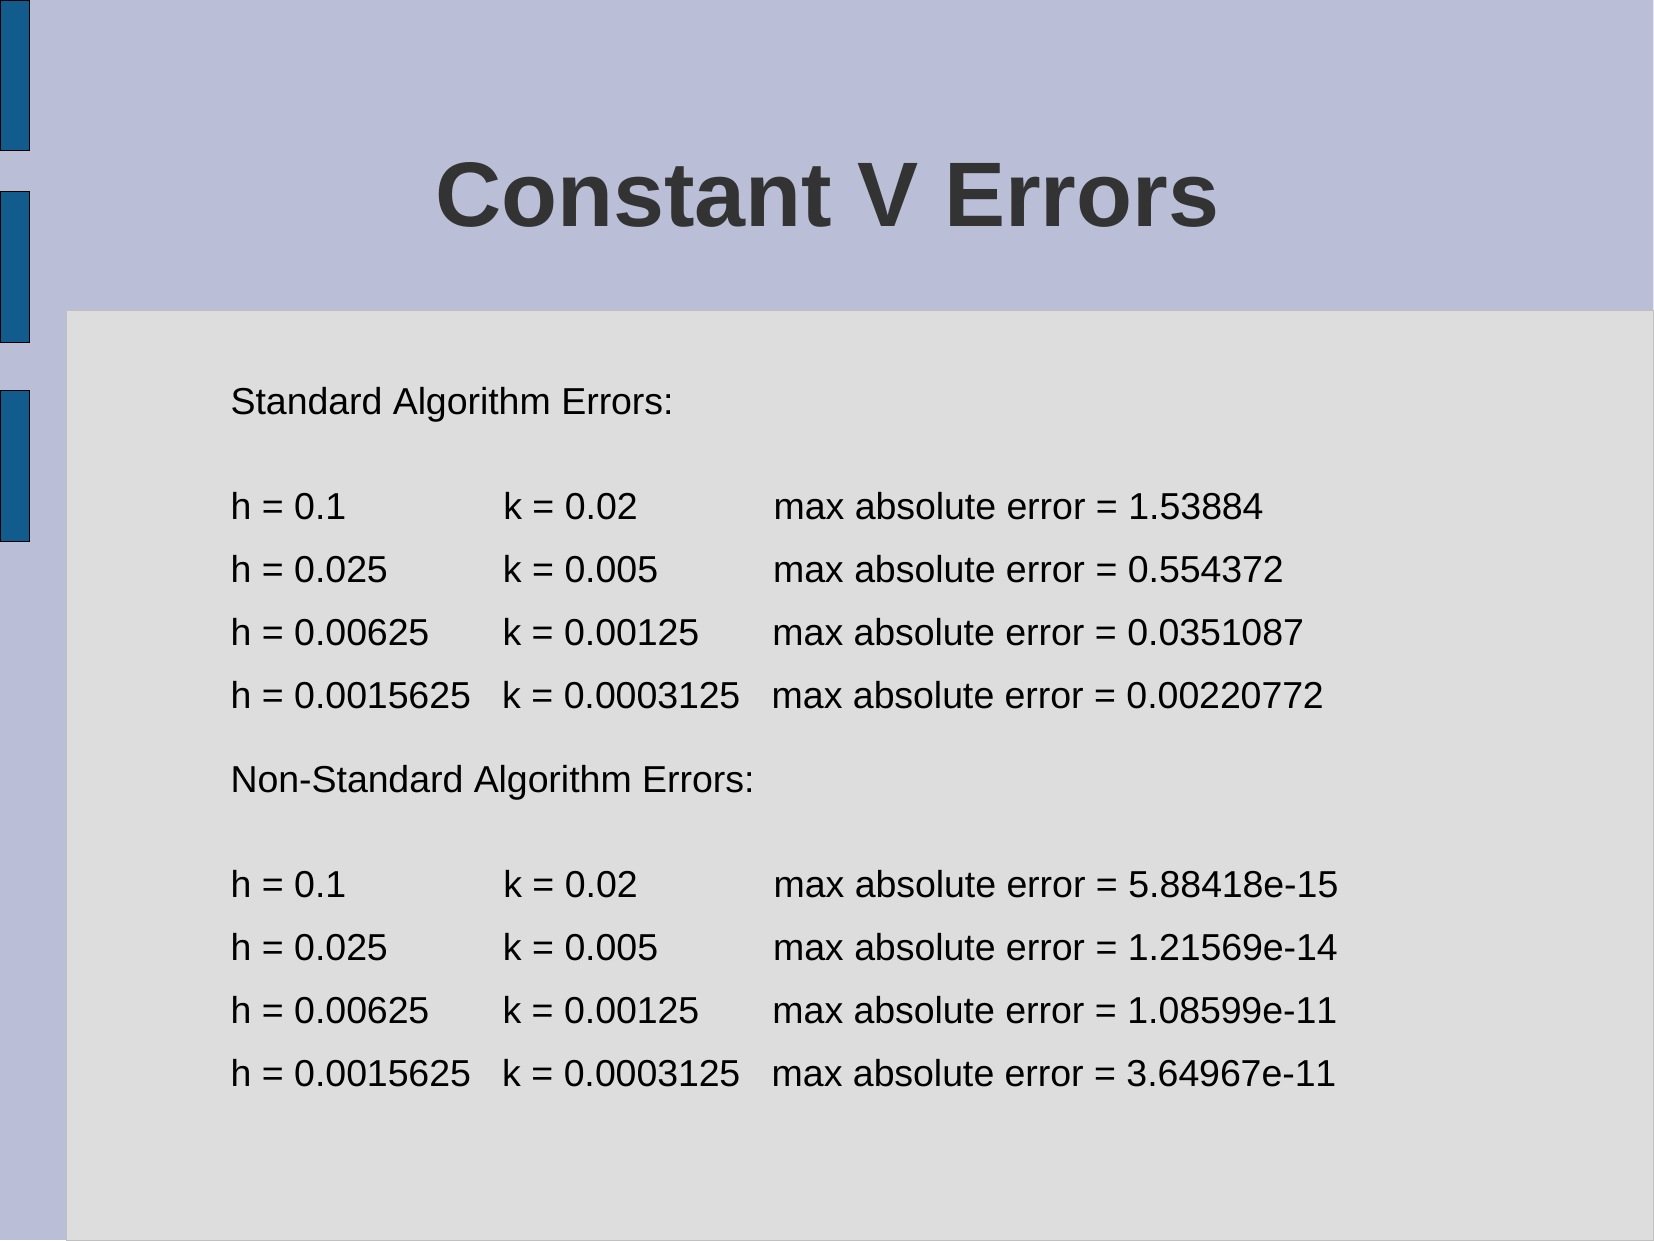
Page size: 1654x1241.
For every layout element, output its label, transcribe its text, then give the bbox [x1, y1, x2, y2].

title Constant V Errors [121, 91, 1534, 299]
list [121, 344, 1534, 1127]
text_box Standard Algorithm Errors: h = 0.1 k = 0.02 max absolute error = 1.53884 h = 0.025 k = 0.005 max absolute error = 0.554372 h = 0.00625 k = 0.00125 max absolute error = 0.0351087 h = 0.0015625 k = 0.0003125 max absolute error = 0.00220772 Non-Standard Algorithm Errors: h = 0.1 k = 0.02 max absolute error = 5.88418e-15 h = 0.025 k = 0.005 max absolute error = 1.21569e-14 h = 0.00625 k = 0.00125 max absolute error = 1.08599e-11 h = 0.0015625 k = 0.0003125 max absolute error = 3.64967e-11 [230, 380, 1459, 1096]
